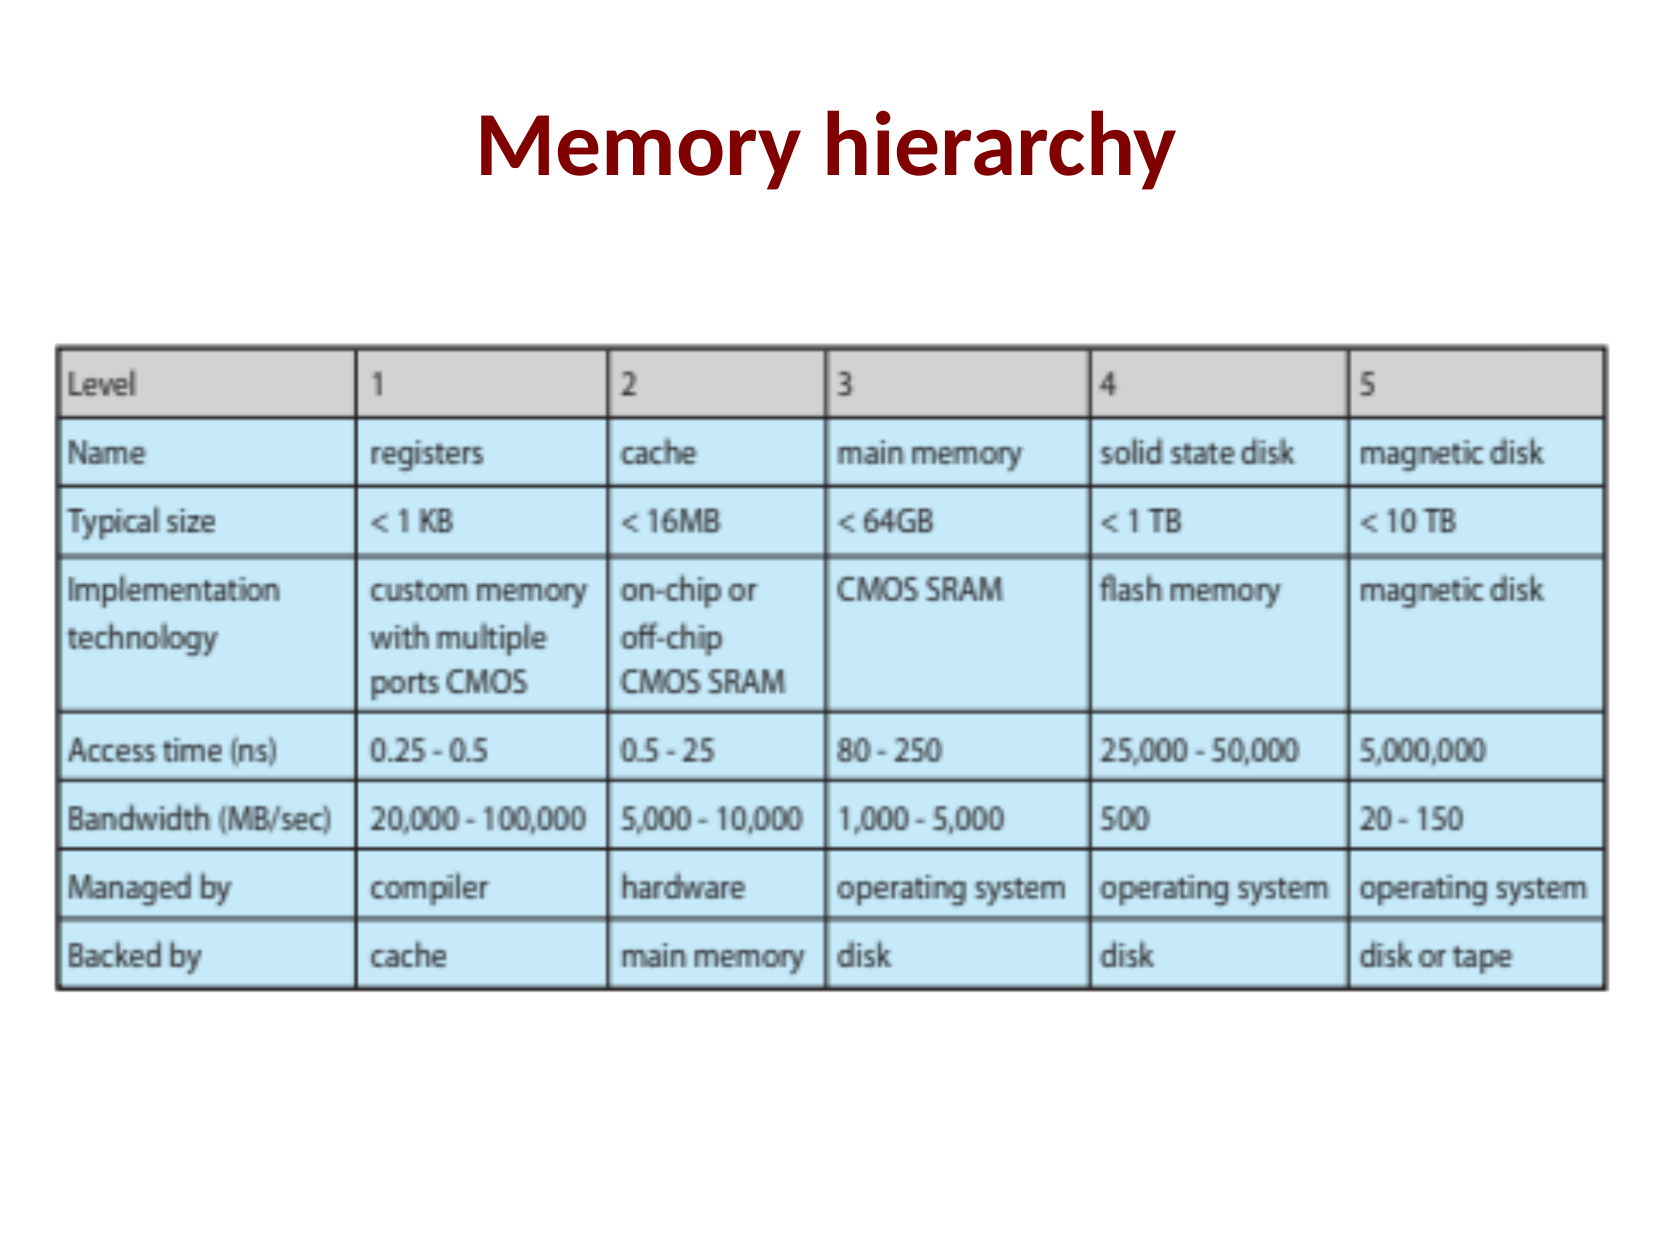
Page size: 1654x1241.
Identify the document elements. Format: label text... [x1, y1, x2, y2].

title Memory hierarchy [82, 49, 1571, 257]
picture [53, 342, 1610, 993]
